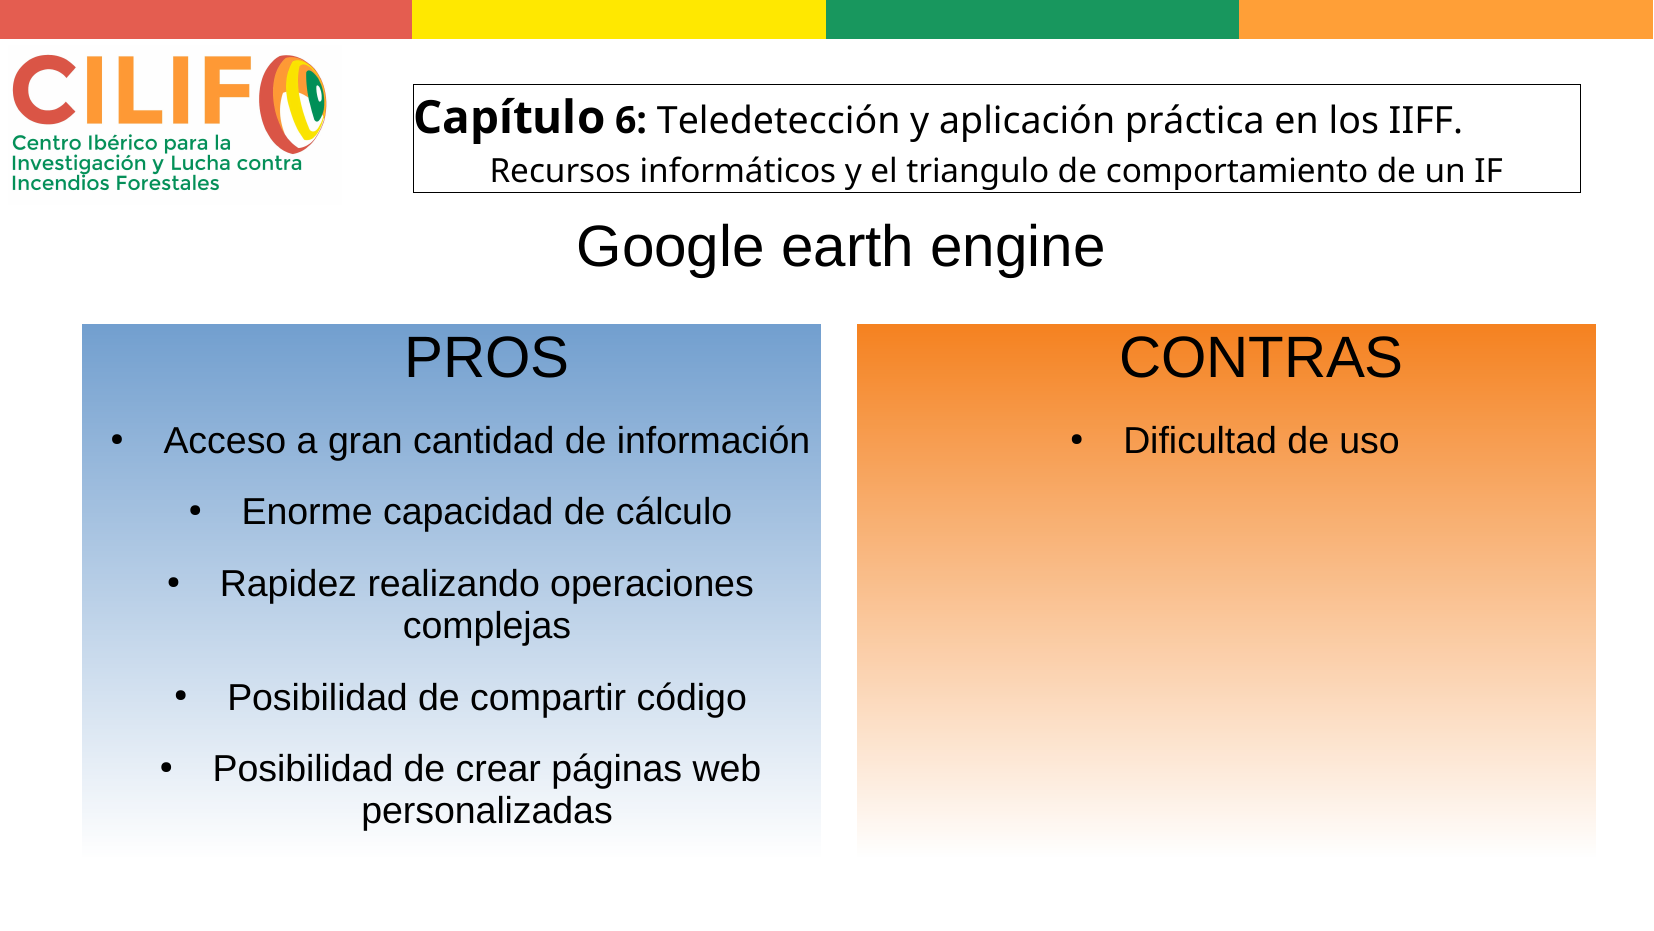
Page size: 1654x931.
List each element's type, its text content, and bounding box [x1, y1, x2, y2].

list PROS Acceso a gran cantidad de información Enorme capacidad de cálculo Rapidez realizando operaciones complejas Posibilidad de compartir código Posibilidad de crear páginas web personalizadas [82, 324, 821, 857]
title Google earth engine [206, 167, 1477, 325]
list CONTRAS Dificultad de uso [857, 324, 1596, 857]
picture [8, 45, 342, 205]
